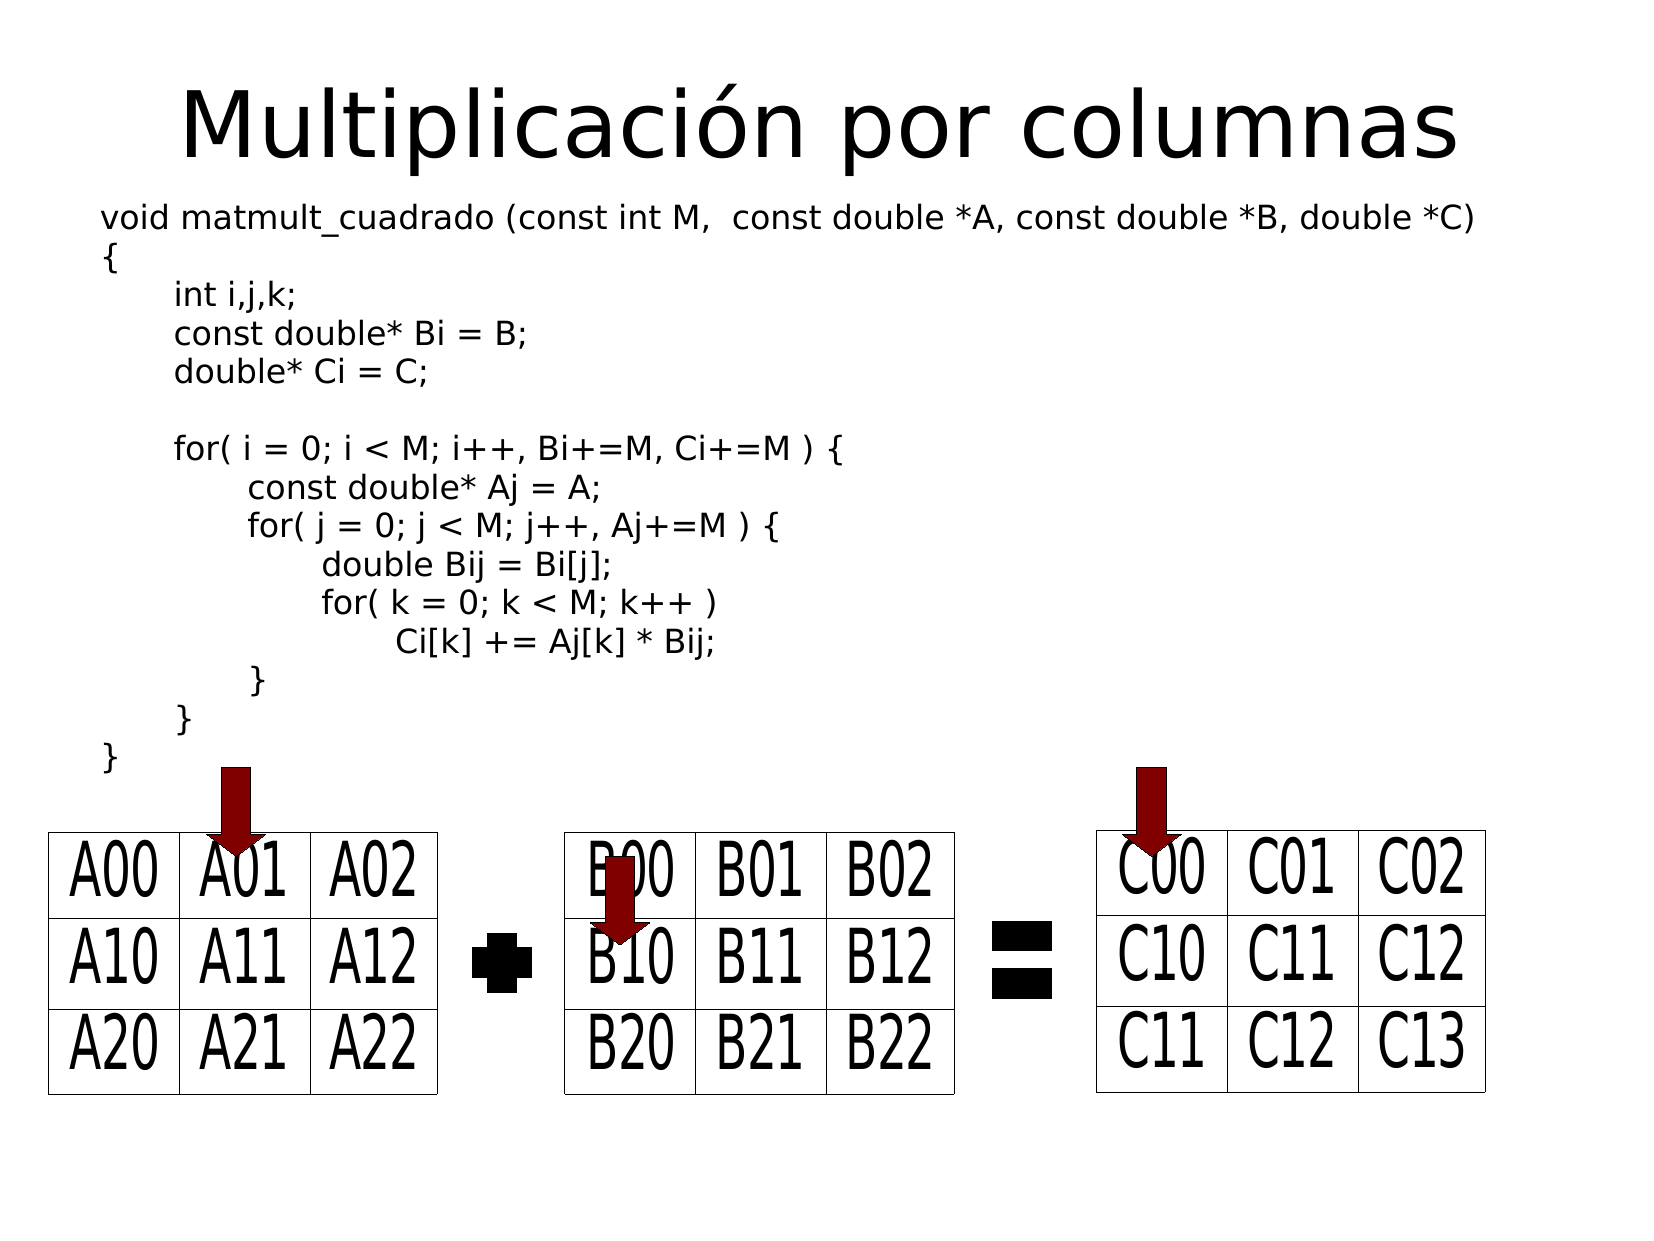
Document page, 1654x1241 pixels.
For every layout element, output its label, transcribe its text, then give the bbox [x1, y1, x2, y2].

chart [1092, 1034, 1491, 1099]
text_box void matmult_cuadrado (const int M, const double *A, const double *B, double *C) { int i,j,k; const double* Bi = B; double* Ci = C; for( i = 0; i < M; i++, Bi+=M, Ci+=M ) { const double* Aj = A; for( j = 0; j < M; j++, Aj+=M ) { double Bij = Bi[j]; for( k = 0; k < M; k++ ) Ci[k] += Aj[k] * Bij; } } } [84, 191, 1595, 1034]
text_box [206, 767, 266, 857]
text_box [1122, 767, 1182, 857]
title Multiplicación por columnas [76, 29, 1565, 222]
chart [561, 1034, 960, 1101]
chart [44, 826, 443, 1101]
text_box [590, 856, 650, 945]
